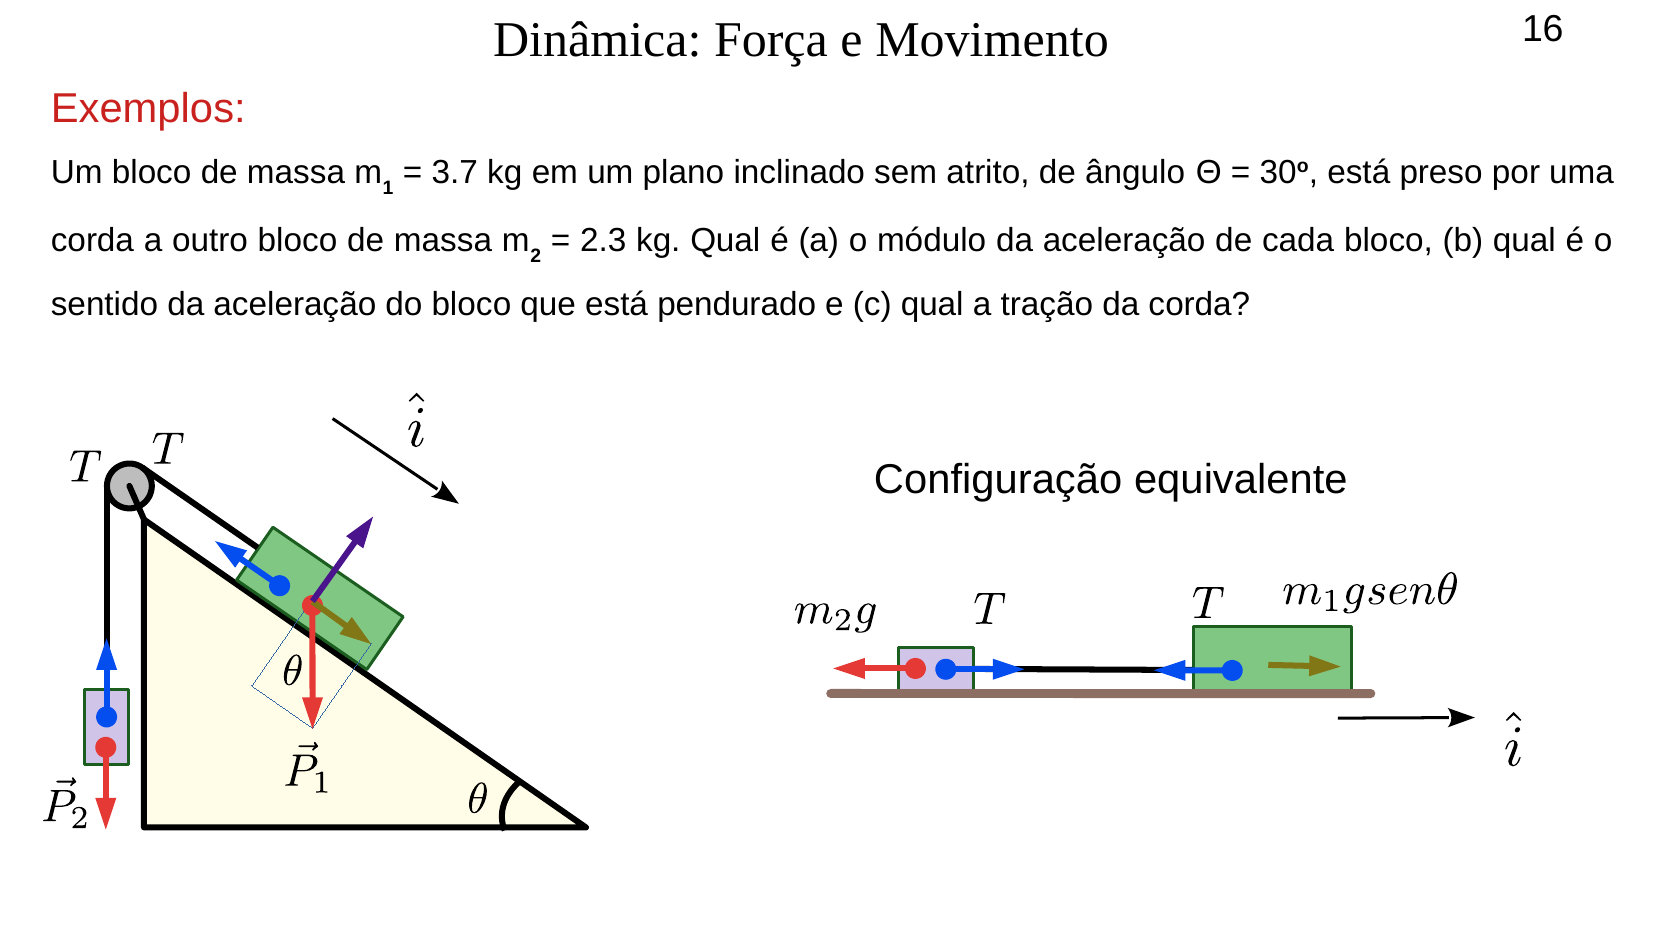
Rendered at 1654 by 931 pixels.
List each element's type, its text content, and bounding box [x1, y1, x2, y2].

picture [791, 601, 878, 635]
picture [973, 593, 1006, 624]
text_box [84, 689, 129, 765]
text_box Dinâmica: Força e Movimento [478, 0, 1149, 77]
picture [467, 782, 487, 814]
picture [1282, 571, 1457, 614]
text_box [236, 527, 332, 630]
picture [1499, 711, 1522, 767]
picture [39, 775, 89, 830]
text_box [898, 647, 974, 689]
text_box [143, 521, 586, 828]
picture [69, 450, 102, 482]
picture [282, 654, 302, 686]
text_box [1193, 626, 1352, 689]
picture [402, 392, 425, 448]
picture [1191, 587, 1224, 619]
text_box <number> [1507, 0, 1654, 71]
picture [151, 432, 184, 464]
text_box [106, 463, 152, 509]
picture [281, 739, 330, 795]
text_box Exemplos: Um bloco de massa m1 = 3.7 kg em um plano inclinado sem atrito, de ângulo Θ = 30o, está preso por uma corda a outro bloco de massa m2 = 2.3 kg. Qual é (a) o módulo da aceleração de cada bloco, (b) qual é o sentido da aceleração do bloco que está pendurado e (c) qual a tração da corda? Configuração equivalente [36, 77, 1630, 511]
text_box [316, 572, 404, 670]
